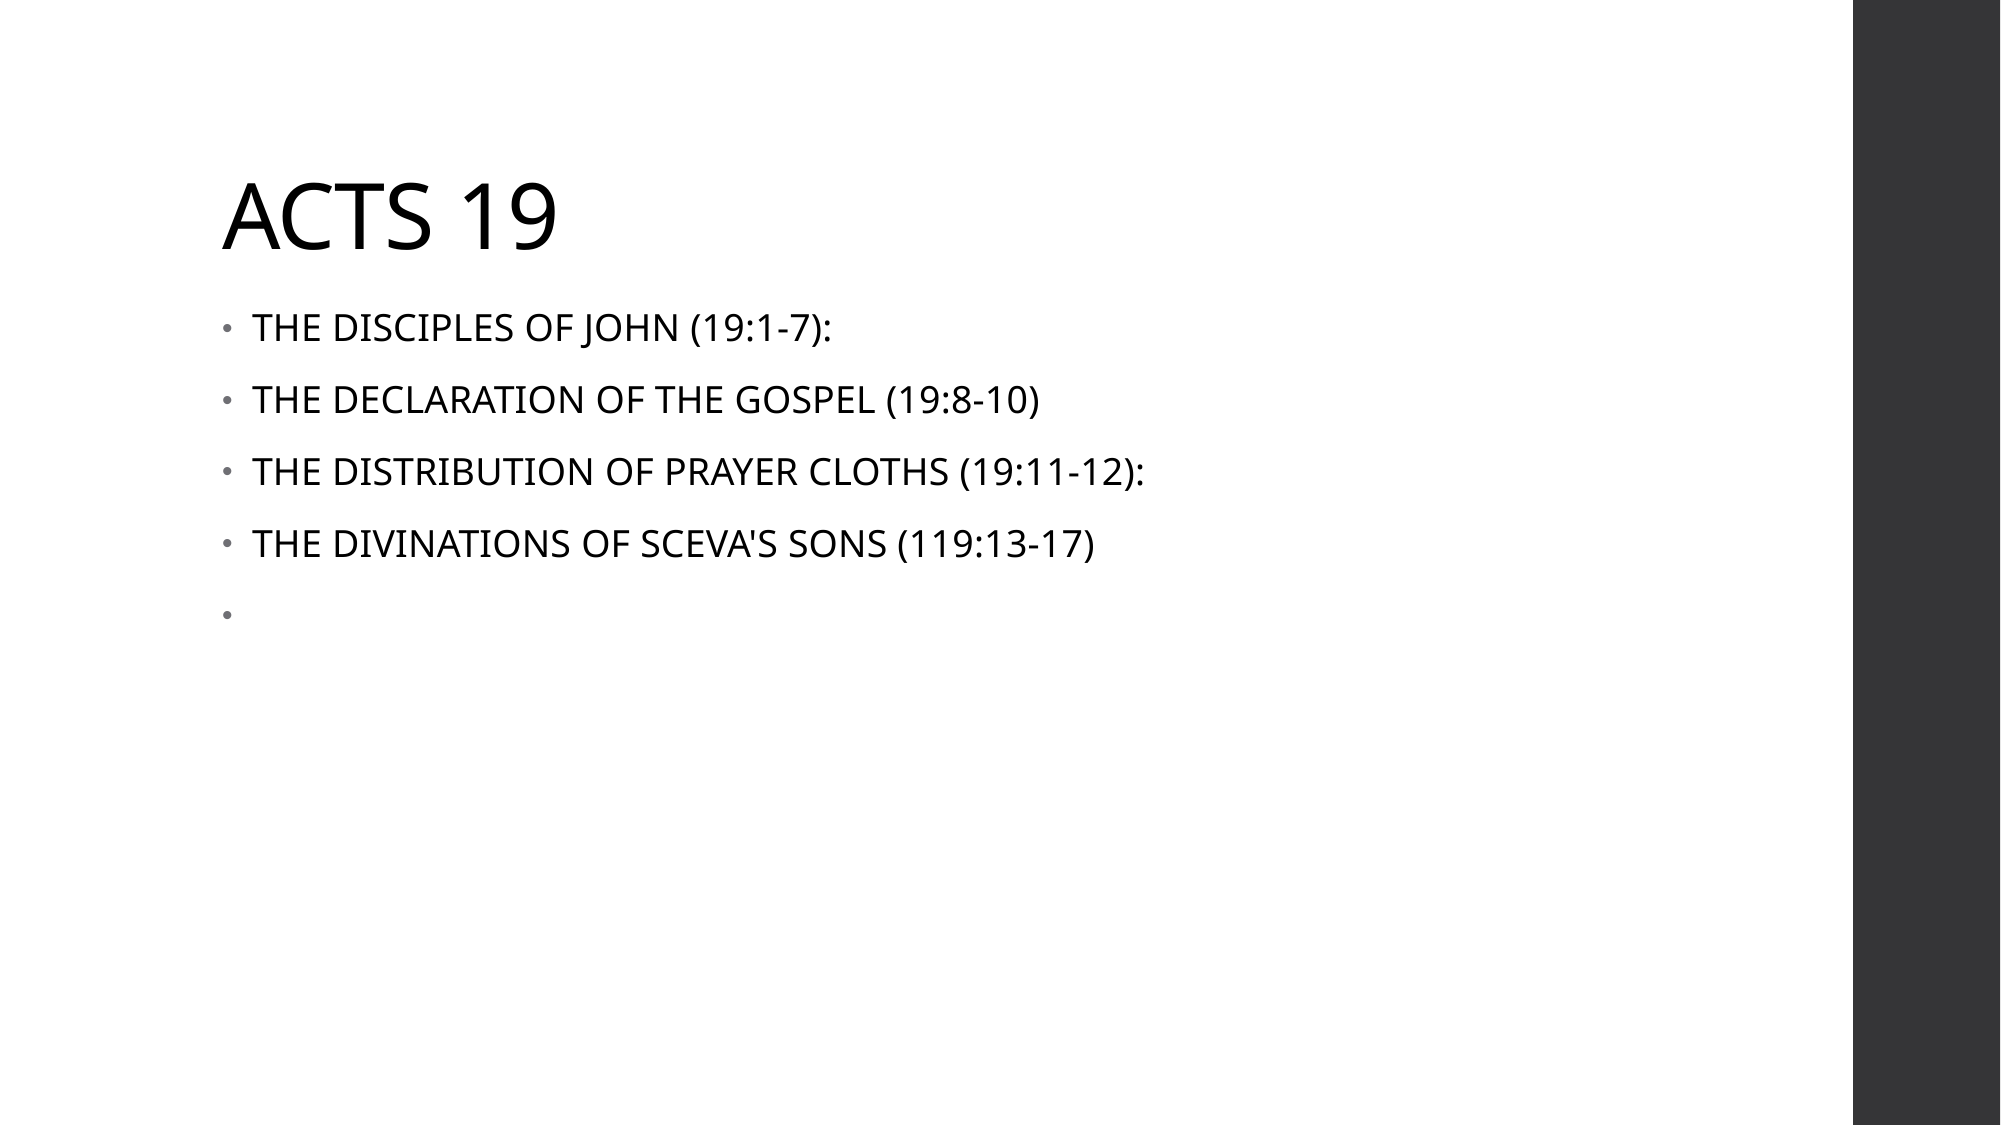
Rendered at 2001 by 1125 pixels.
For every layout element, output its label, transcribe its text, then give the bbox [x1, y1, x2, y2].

list THE DISCIPLES OF JOHN (19:1-7): THE DECLARATION OF THE GOSPEL (19:8-10) THE DISTRIBUTION OF PRAYER CLOTHS (19:11-12): THE DIVINATIONS OF SCEVA'S SONS (119:13-17) [206, 299, 1617, 1014]
title ACTS 19 [206, 60, 1797, 278]
